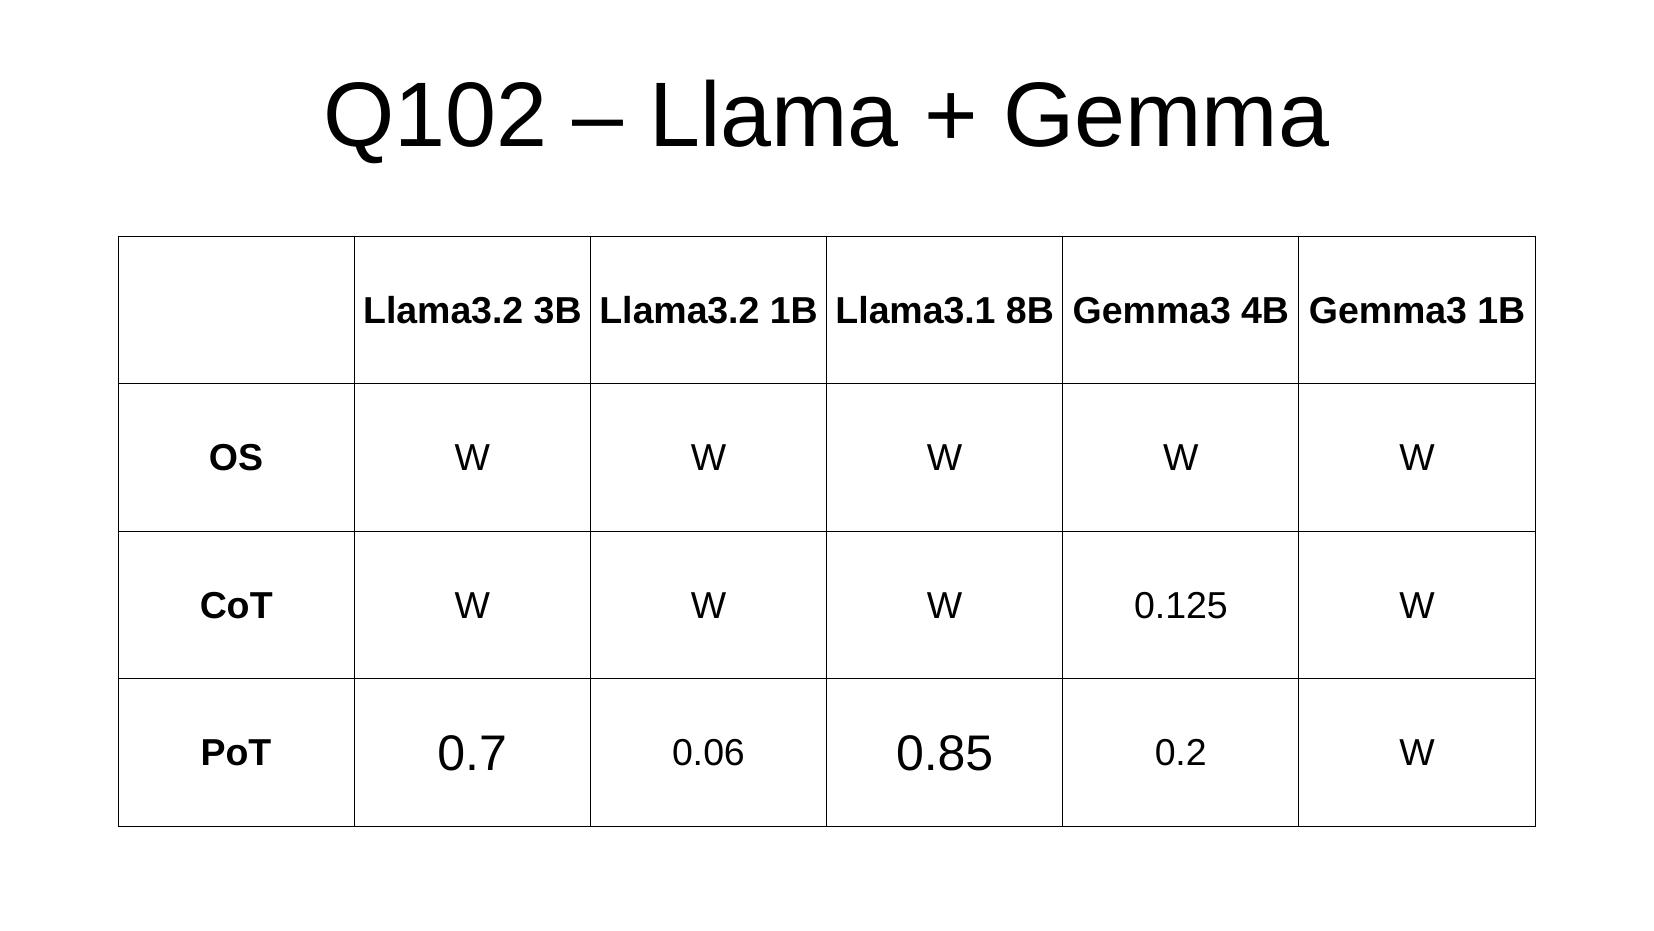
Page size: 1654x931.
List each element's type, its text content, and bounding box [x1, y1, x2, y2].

table_header Gemma3 1B [1299, 237, 1535, 383]
table_header Llama3.2 3B [355, 237, 590, 383]
table_cell W [827, 532, 1062, 678]
title Q102 – Llama + Gemma [82, 37, 1571, 193]
table_cell 0.125 [1063, 532, 1298, 678]
table_cell 0.2 [1063, 679, 1298, 826]
table_cell 0.7 [355, 679, 590, 826]
table_header Gemma3 4B [1063, 237, 1298, 383]
table_cell W [1063, 384, 1298, 531]
table_cell PoT [119, 679, 354, 826]
table_cell W [1299, 384, 1535, 531]
table_header [119, 237, 354, 383]
table_cell CoT [119, 532, 354, 678]
table_cell W [591, 384, 826, 531]
table_cell 0.85 [827, 679, 1062, 826]
table_cell W [1299, 532, 1535, 678]
table_header Llama3.2 1B [591, 237, 826, 383]
table_cell W [1299, 679, 1535, 826]
table_cell W [355, 384, 590, 531]
table_cell OS [119, 384, 354, 531]
table_cell 0.06 [591, 679, 826, 826]
table_header Llama3.1 8B [827, 237, 1062, 383]
table_cell W [355, 532, 590, 678]
table_cell W [827, 384, 1062, 531]
table_cell W [591, 532, 826, 678]
